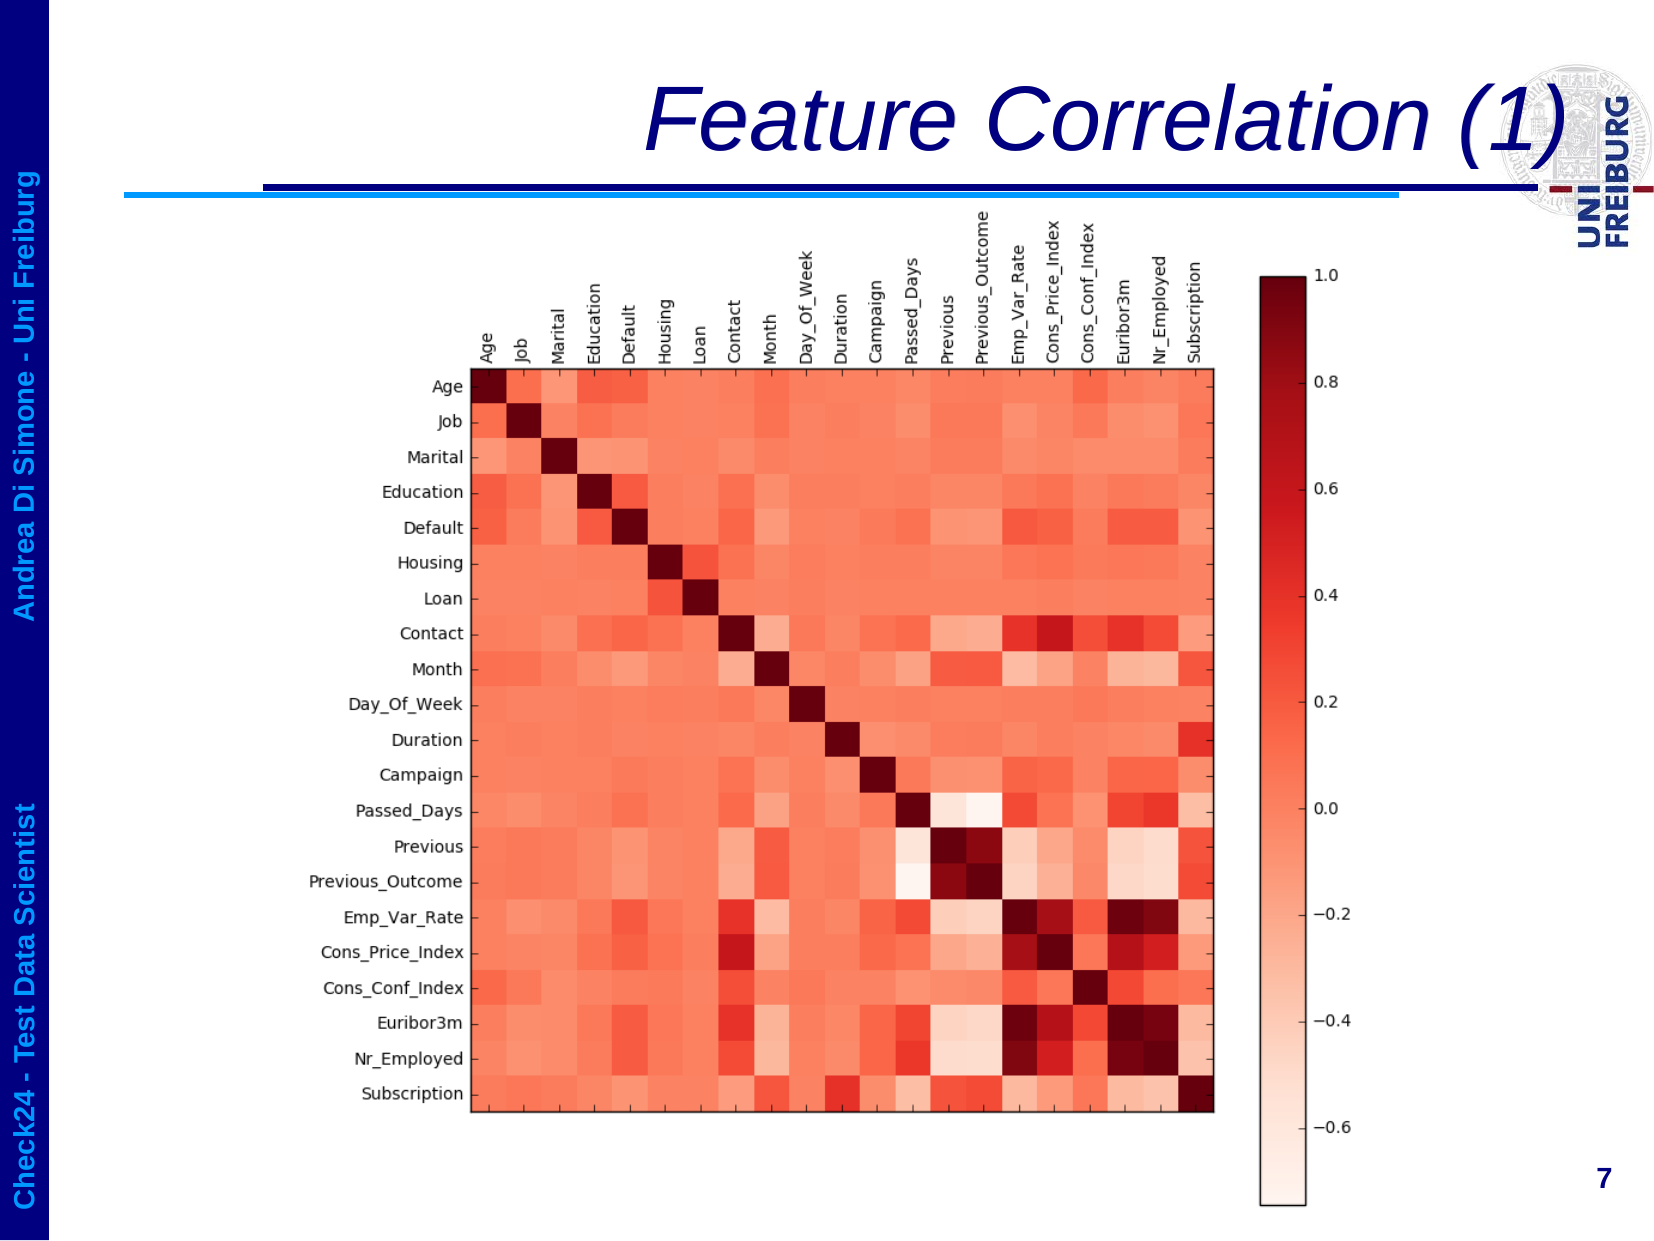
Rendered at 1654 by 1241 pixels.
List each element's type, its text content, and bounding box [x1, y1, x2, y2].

title Feature Correlation (1) [82, 49, 1571, 188]
picture [297, 196, 1364, 1217]
picture [1477, 51, 1654, 256]
